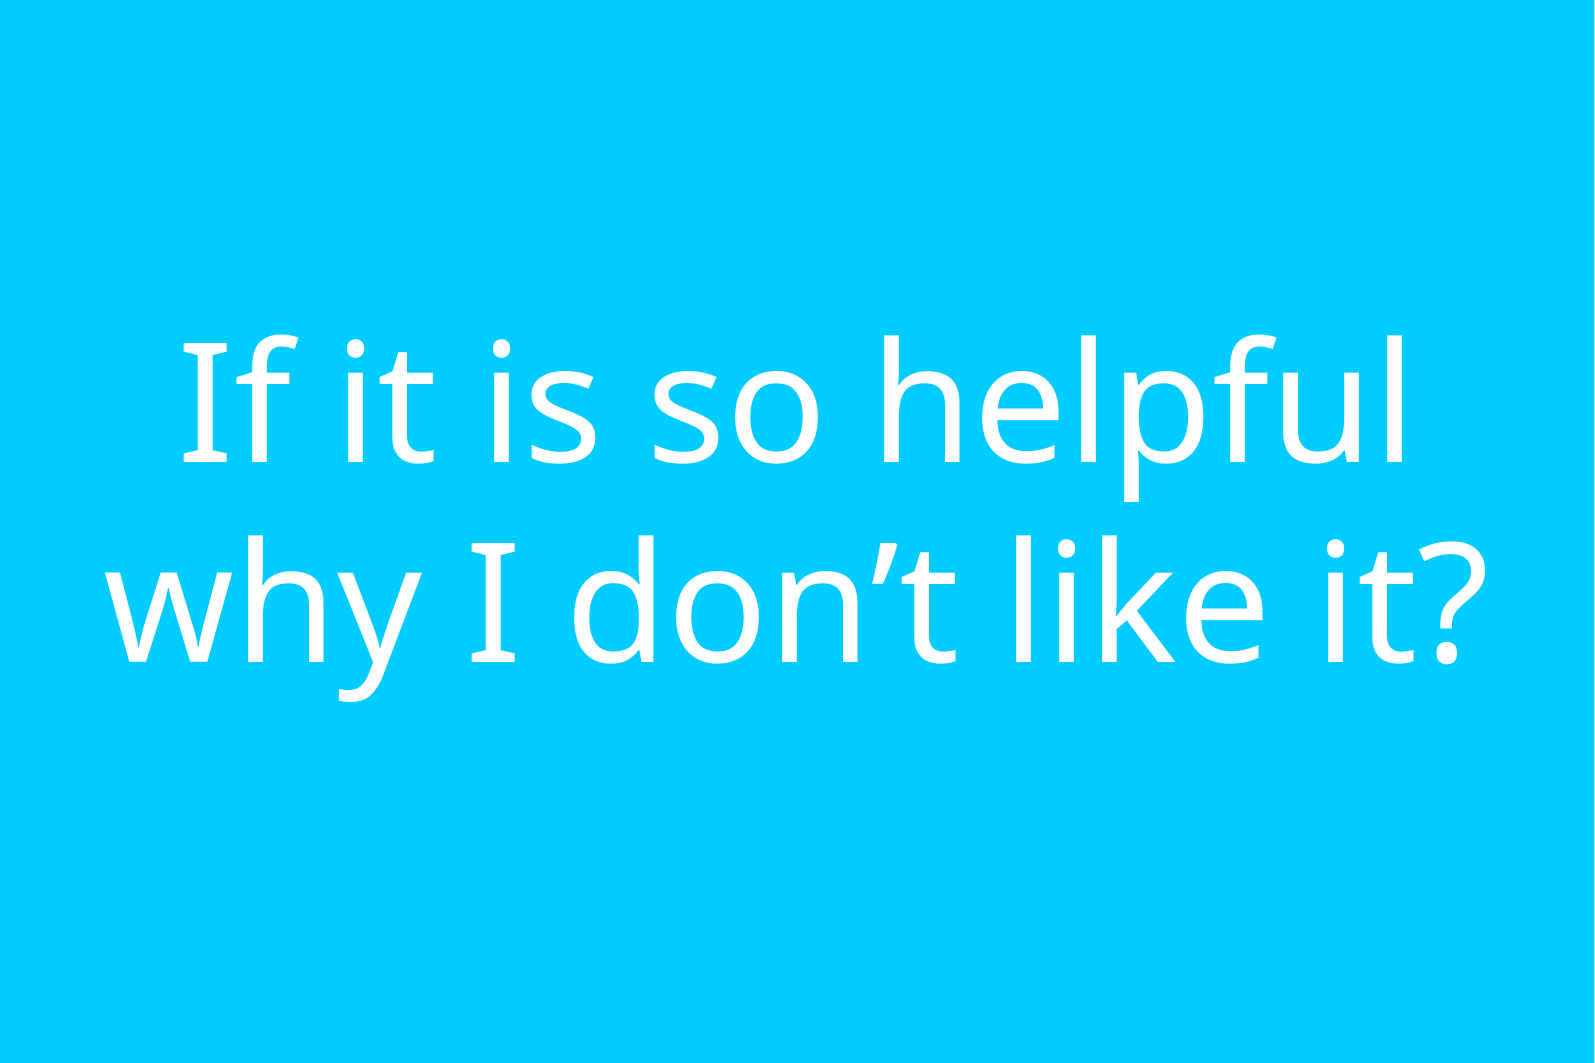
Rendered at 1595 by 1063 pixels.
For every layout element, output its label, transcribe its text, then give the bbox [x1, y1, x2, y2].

text_box If it is so helpful why I don’t like it? [79, 42, 1515, 951]
